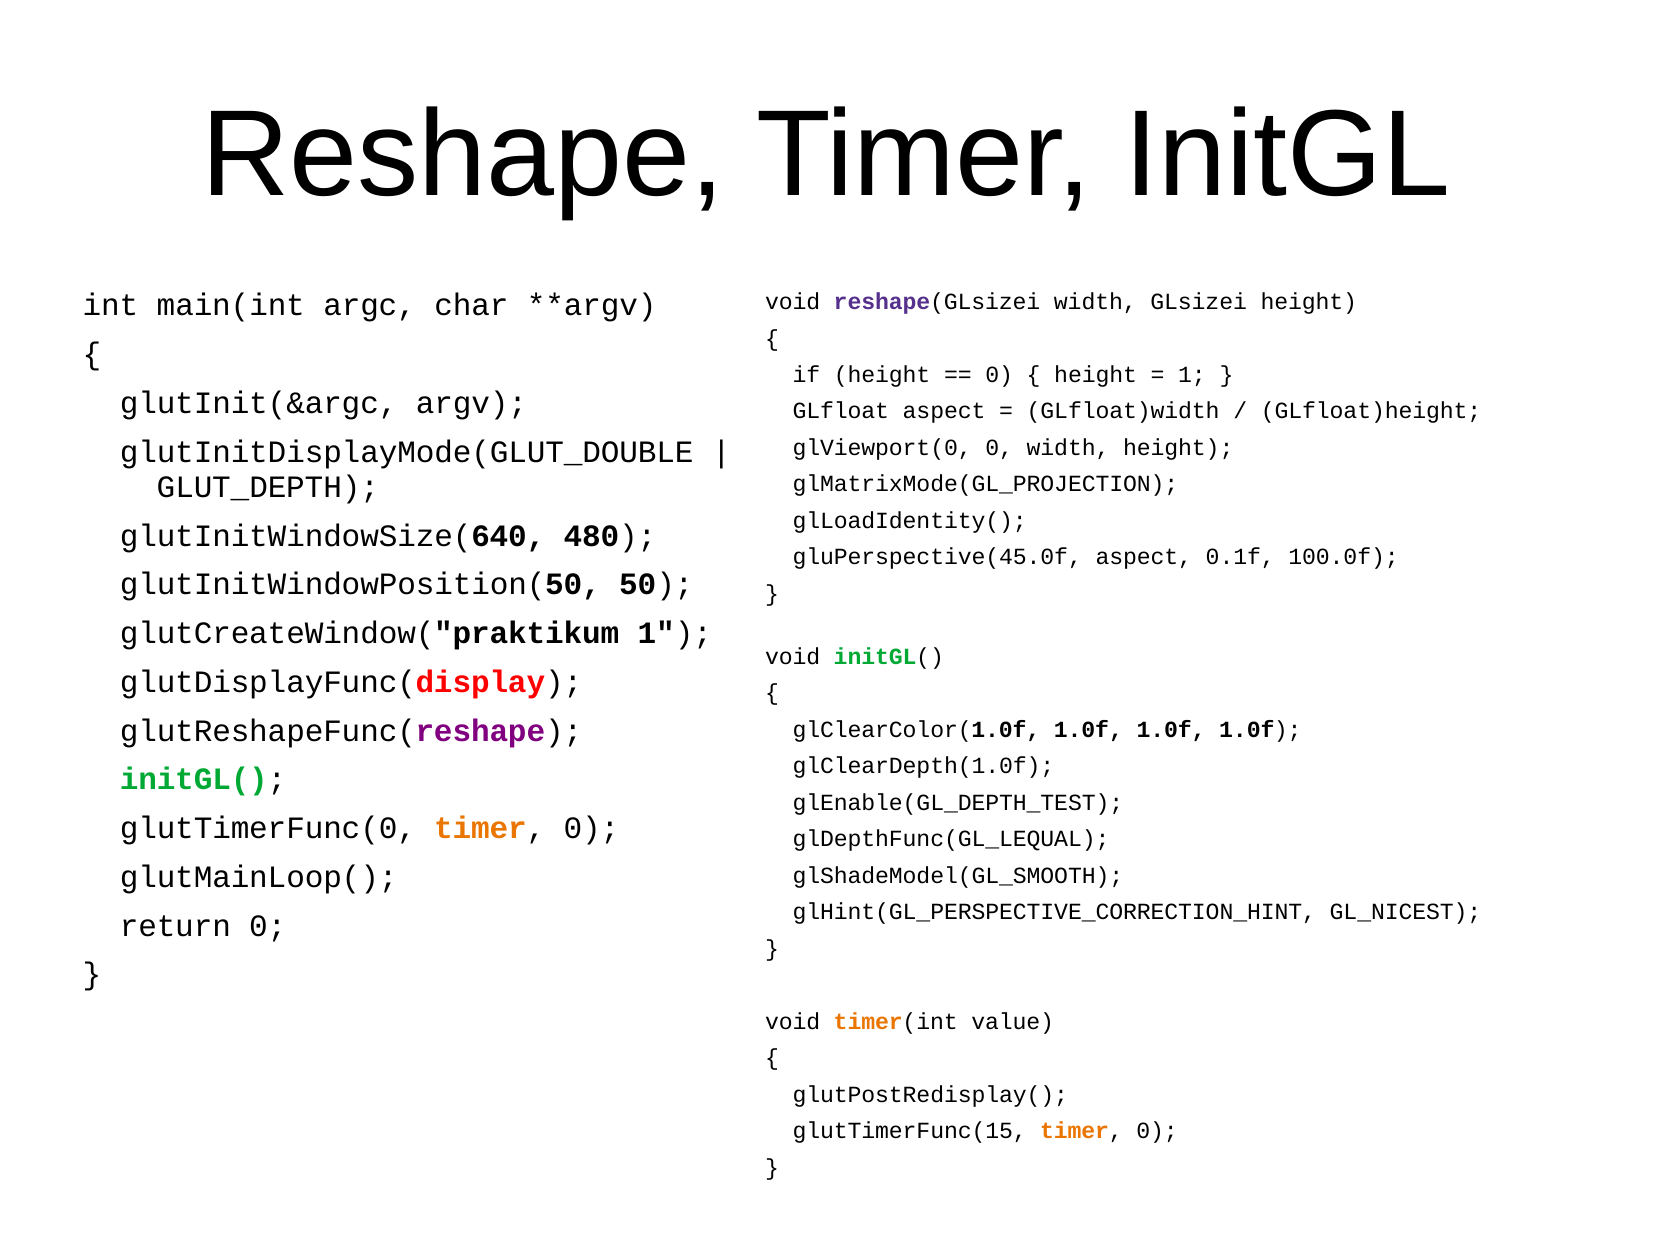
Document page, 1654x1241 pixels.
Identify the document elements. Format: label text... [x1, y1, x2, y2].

list int main(int argc, char **argv) { glutInit(&argc, argv); glutInitDisplayMode(GLUT_DOUBLE | GLUT_DEPTH); glutInitWindowSize(640, 480); glutInitWindowPosition(50, 50); glutCreateWindow("praktikum 1"); glutDisplayFunc(display); glutReshapeFunc(reshape); initGL(); glutTimerFunc(0, timer, 0); glutMainLoop(); return 0; } [82, 290, 765, 1010]
title Reshape, Timer, InitGL [82, 49, 1571, 257]
list void reshape(GLsizei width, GLsizei height) { if (height == 0) { height = 1; } GLfloat aspect = (GLfloat)width / (GLfloat)height; glViewport(0, 0, width, height); glMatrixMode(GL_PROJECTION); glLoadIdentity(); gluPerspective(45.0f, aspect, 0.1f, 100.0f); } void initGL() { glClearColor(1.0f, 1.0f, 1.0f, 1.0f); glClearDepth(1.0f); glEnable(GL_DEPTH_TEST); glDepthFunc(GL_LEQUAL); glShadeModel(GL_SMOOTH); glHint(GL_PERSPECTIVE_CORRECTION_HINT, GL_NICEST); } void timer(int value) { glutPostRedisplay(); glutTimerFunc(15, timer, 0); } [765, 290, 1613, 1186]
